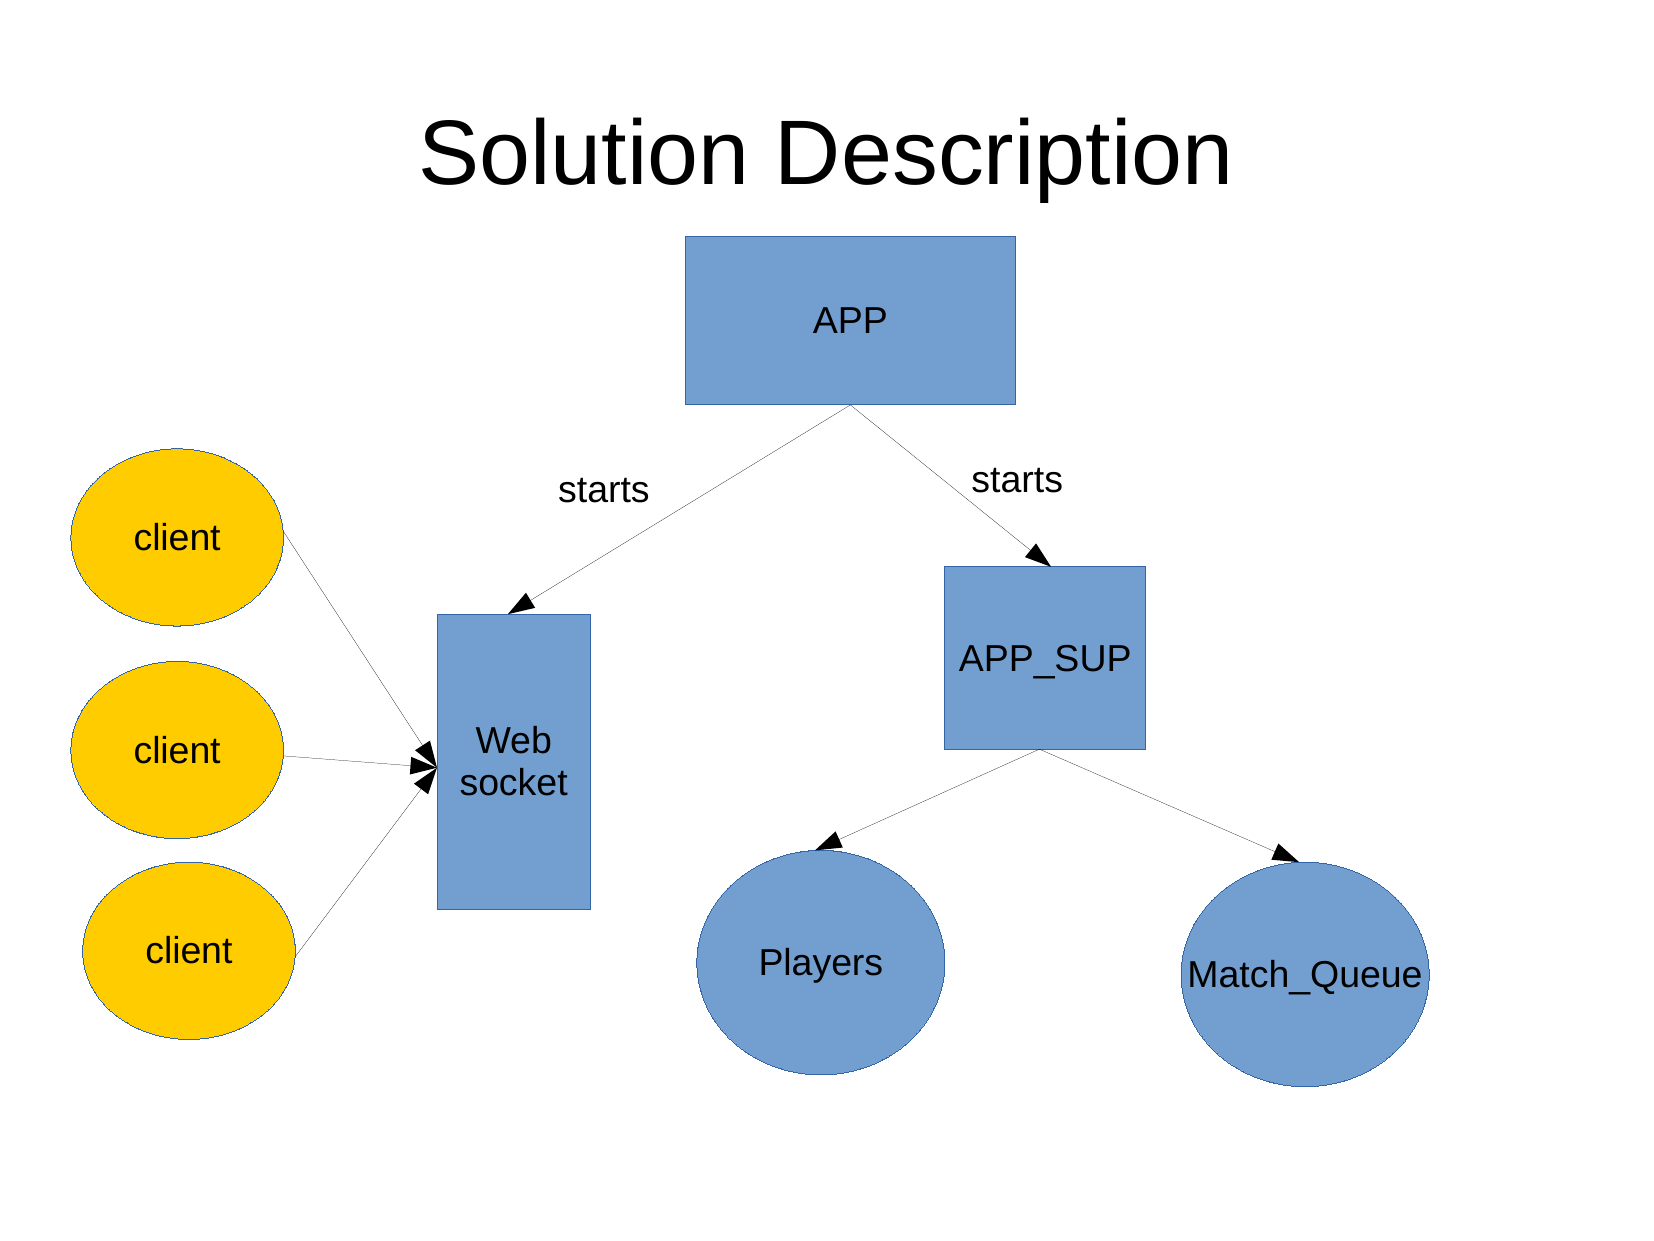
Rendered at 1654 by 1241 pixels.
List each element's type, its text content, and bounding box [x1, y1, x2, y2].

text_box client [82, 862, 296, 1040]
text_box Web socket [437, 614, 591, 910]
text_box client [70, 448, 284, 627]
title Solution Description [82, 49, 1571, 257]
text_box starts [956, 451, 1252, 508]
text_box APP [685, 236, 1016, 405]
text_box Players [696, 850, 945, 1075]
text_box client [70, 661, 284, 839]
text_box starts [543, 460, 839, 518]
text_box APP_SUP [944, 566, 1146, 750]
text_box Match_Queue [1181, 862, 1430, 1087]
